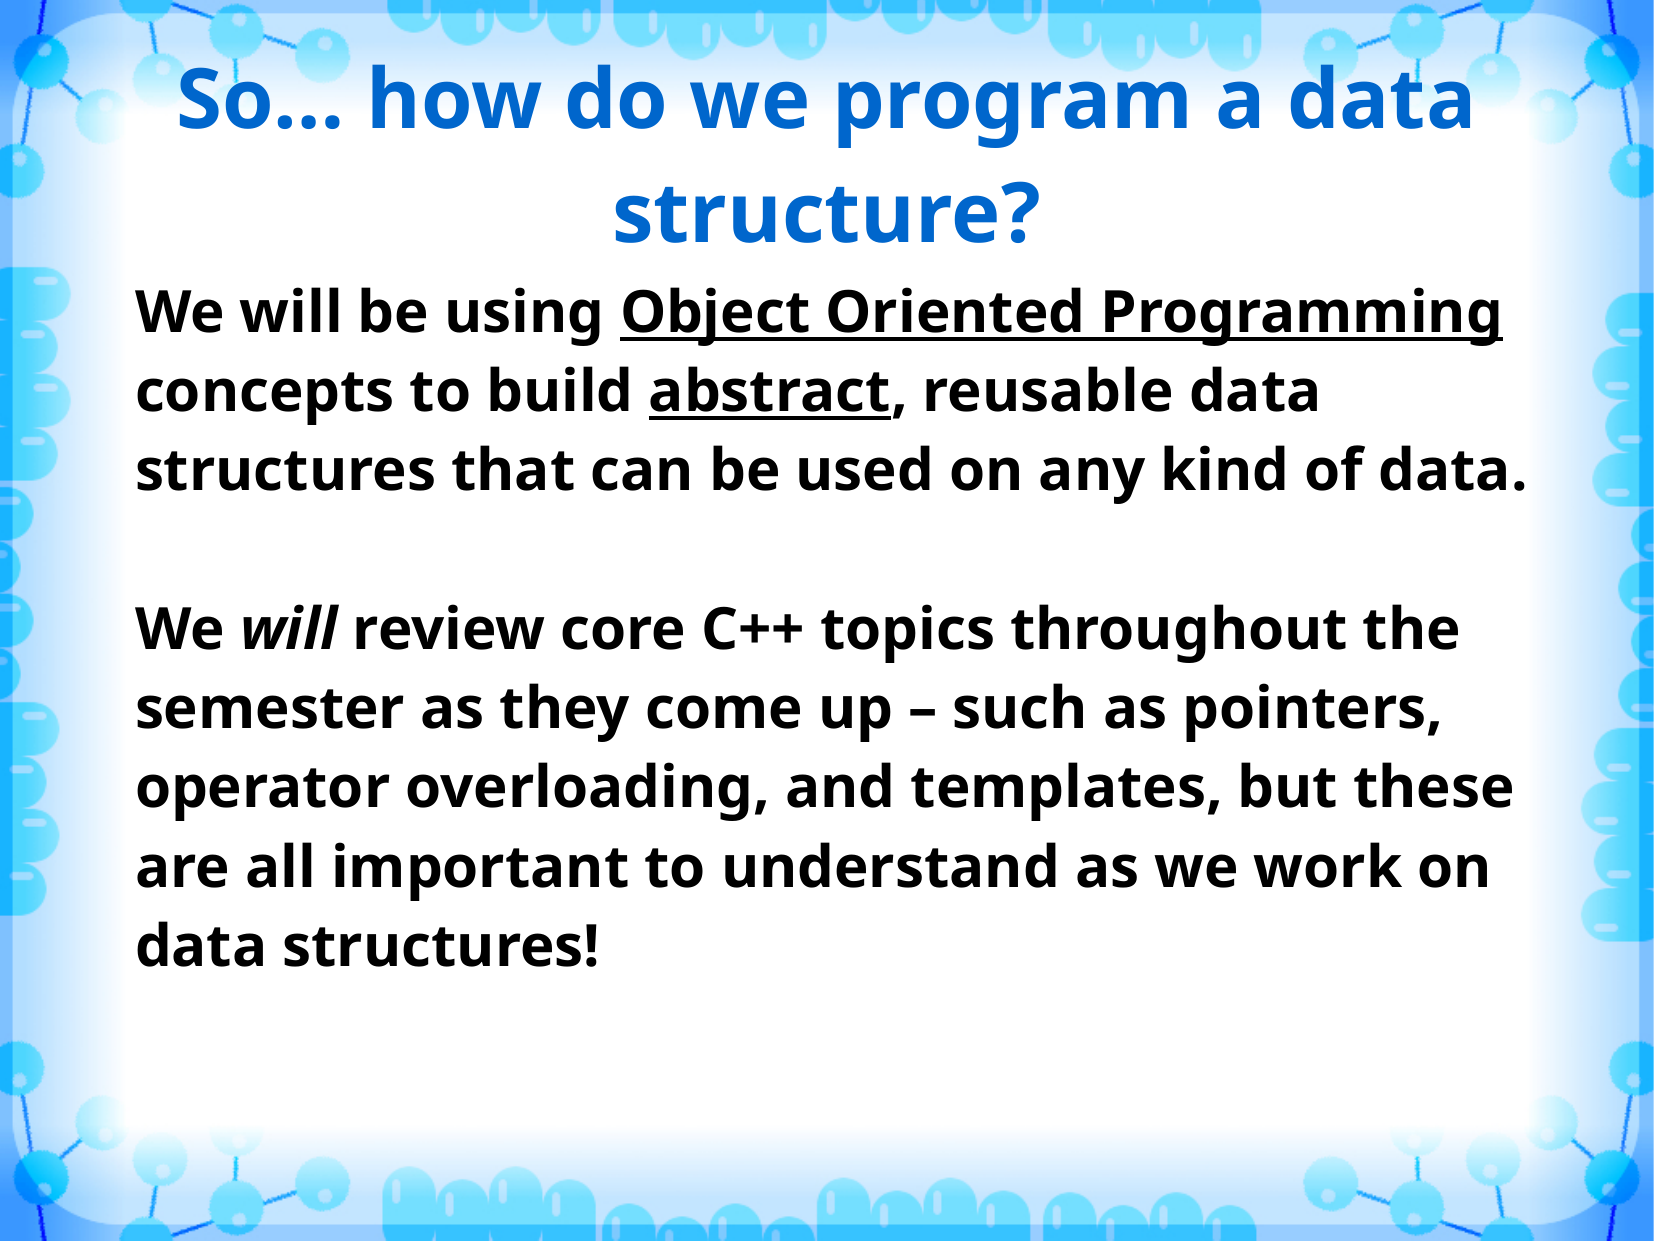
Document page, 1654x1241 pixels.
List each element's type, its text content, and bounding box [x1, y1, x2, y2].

text_box We will be using Object Oriented Programming concepts to build abstract, reusable data structures that can be used on any kind of data. We will review core C++ topics throughout the semester as they come up – such as pointers, operator overloading, and templates, but these are all important to understand as we work on data structures! [135, 270, 1531, 858]
picture [0, 0, 1654, 1241]
title So… how do we program a data structure? [82, 49, 1571, 257]
